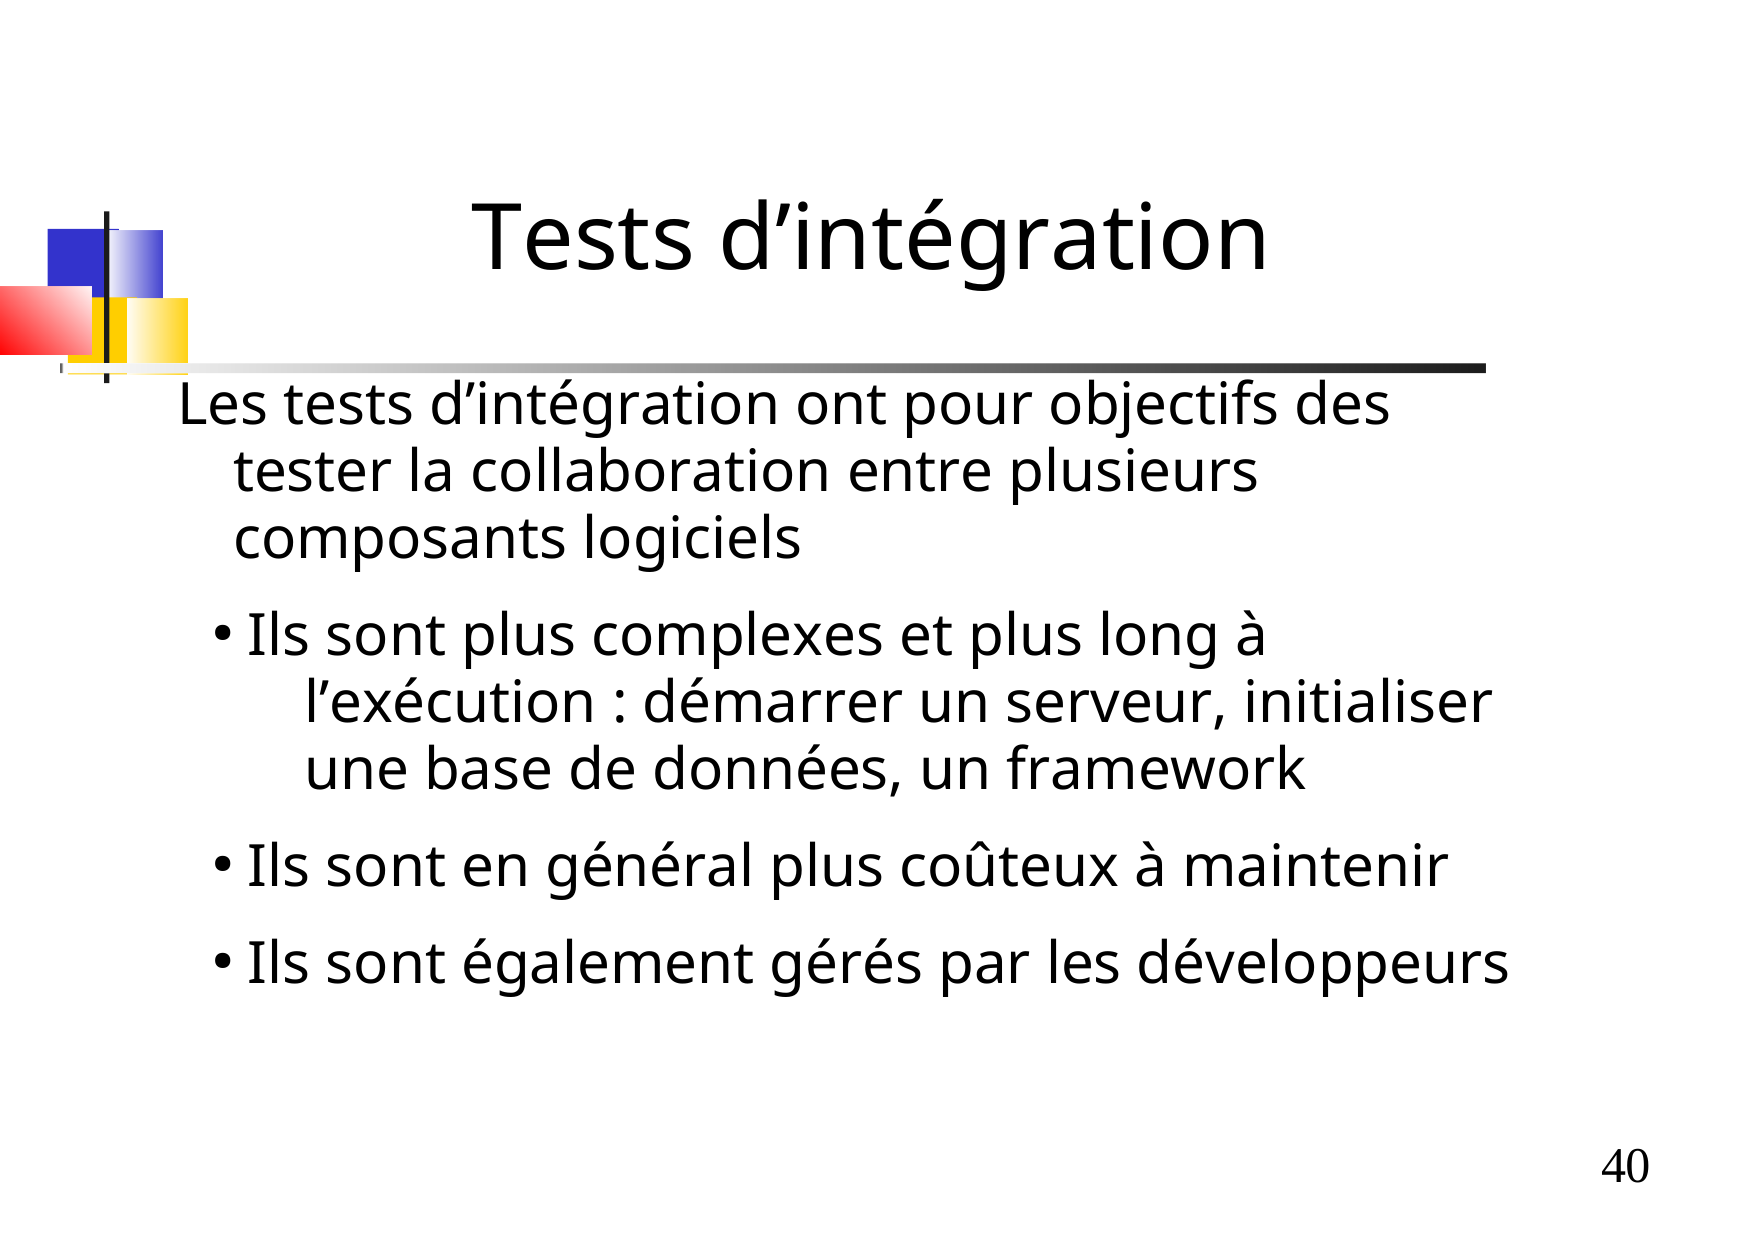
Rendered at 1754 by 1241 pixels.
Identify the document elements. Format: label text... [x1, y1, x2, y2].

picture [60, 229, 179, 384]
text_box Les tests d’intégration ont pour objectifs des tester la collaboration entre plusieurs composants logiciels Ils sont plus complexes et plus long à l’exécution : démarrer un serveur, initialiser une base de données, un framework Ils sont en général plus coûteux à maintenir Ils sont également gérés par les développeurs [176, 363, 1558, 997]
picture [0, 285, 92, 355]
slide_number 40 [1569, 1135, 1660, 1241]
title Tests d’intégration [179, 183, 1564, 393]
